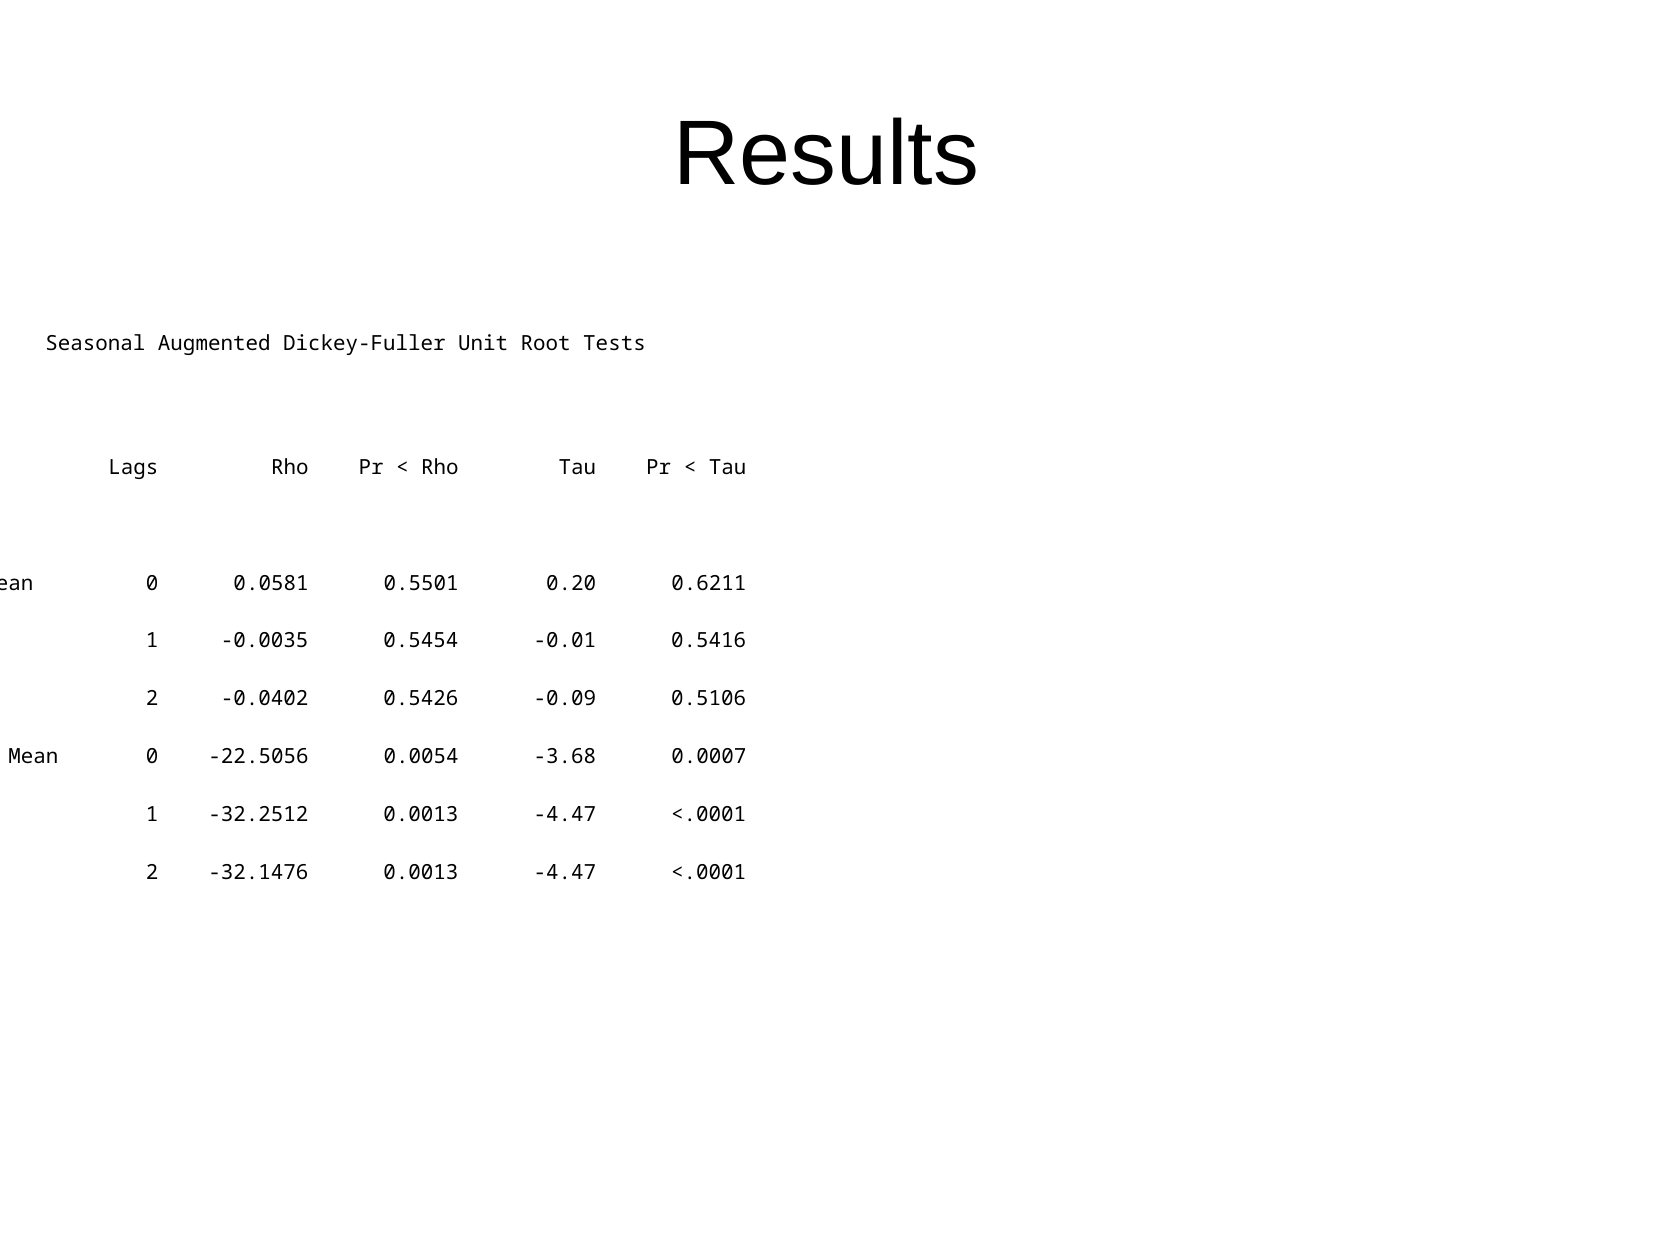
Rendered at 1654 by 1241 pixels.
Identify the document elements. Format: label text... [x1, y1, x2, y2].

list Seasonal Augmented Dickey-Fuller Unit Root Tests Type Lags Rho Pr < Rho Tau Pr < Tau Zero Mean 0 0.0581 0.5501 0.20 0.6211 1 -0.0035 0.5454 -0.01 0.5416 2 -0.0402 0.5426 -0.09 0.5106 Single Mean 0 -22.5056 0.0054 -3.68 0.0007 1 -32.2512 0.0013 -4.47 <.0001 2 -32.1476 0.0013 -4.47 <.0001 [0, 290, 1571, 1241]
title Results [82, 56, 1571, 250]
